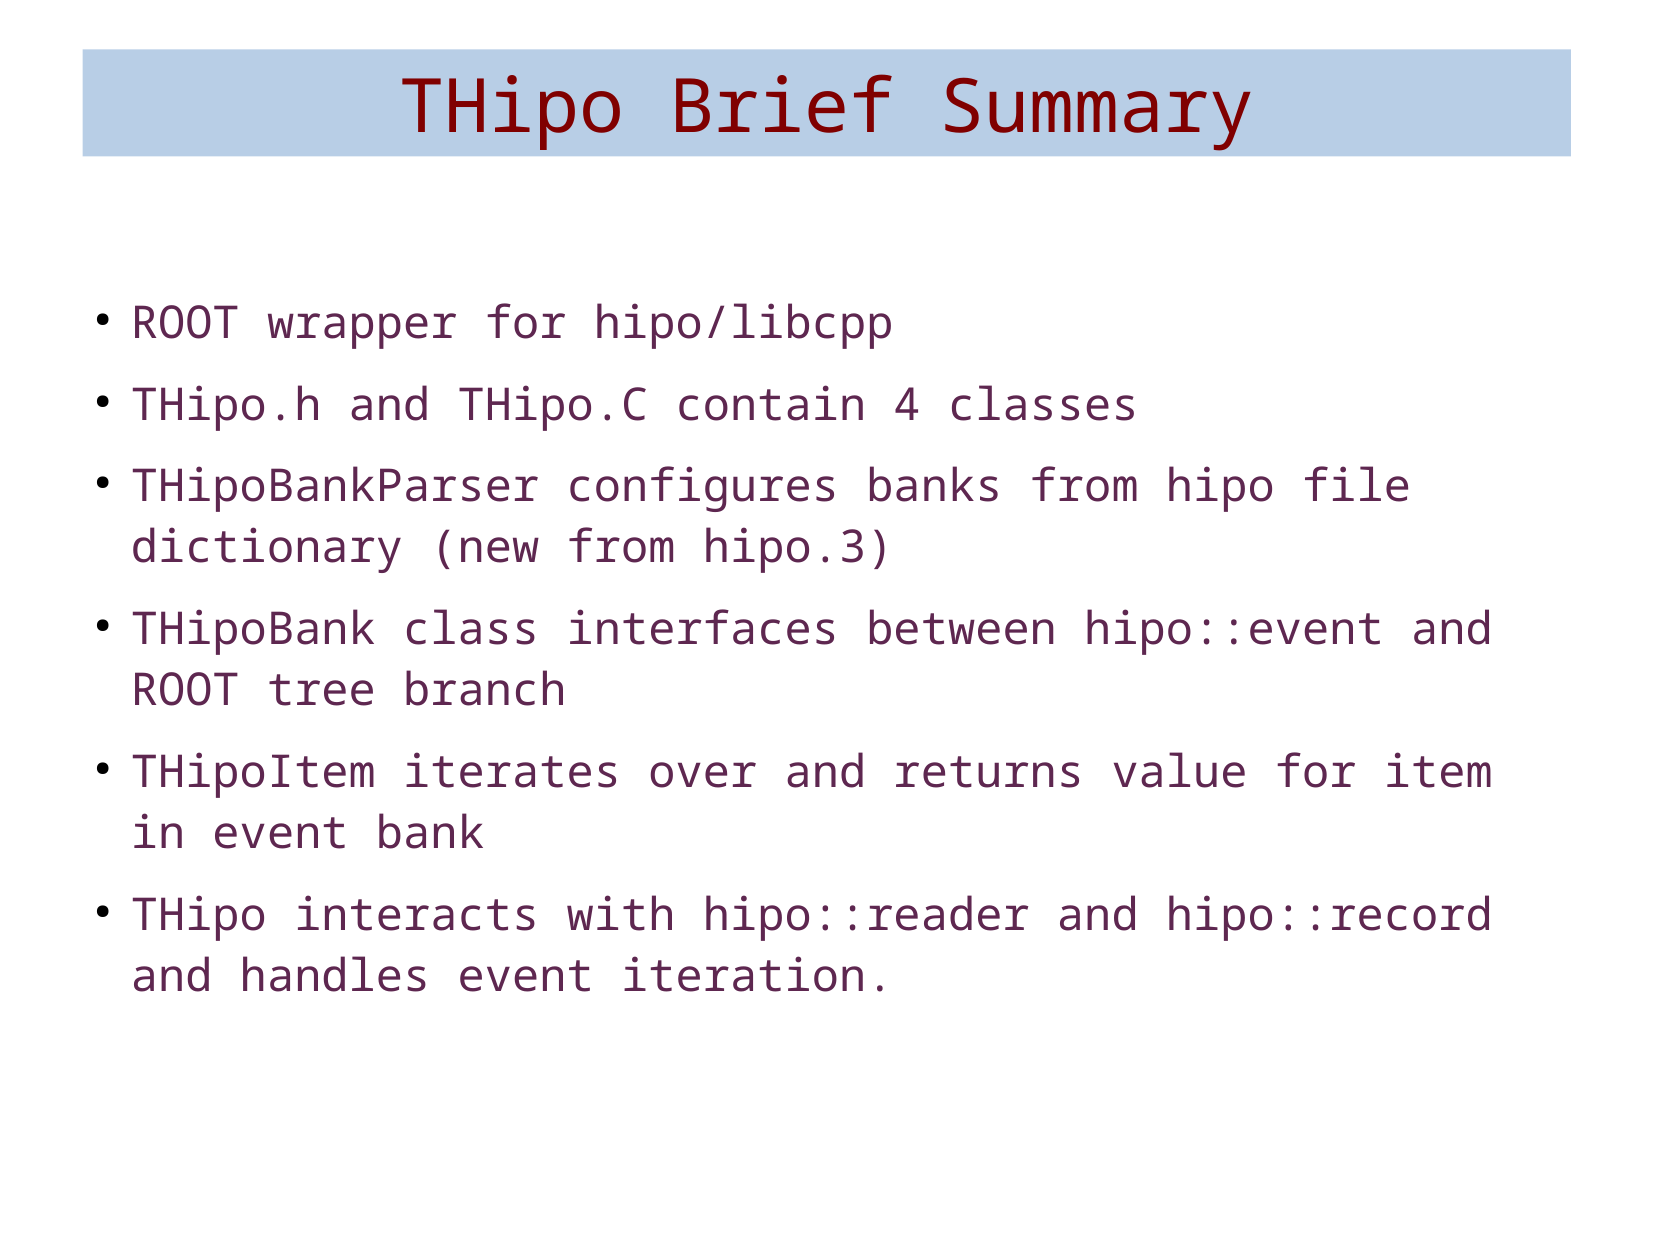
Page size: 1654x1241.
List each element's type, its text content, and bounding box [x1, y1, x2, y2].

title THipo Brief Summary [82, 49, 1571, 157]
list ROOT wrapper for hipo/libcpp THipo.h and THipo.C contain 4 classes THipoBankParser configures banks from hipo file dictionary (new from hipo.3) THipoBank class interfaces between hipo::event and ROOT tree branch THipoItem iterates over and returns value for item in event bank THipo interacts with hipo::reader and hipo::record and handles event iteration. [82, 290, 1571, 1010]
